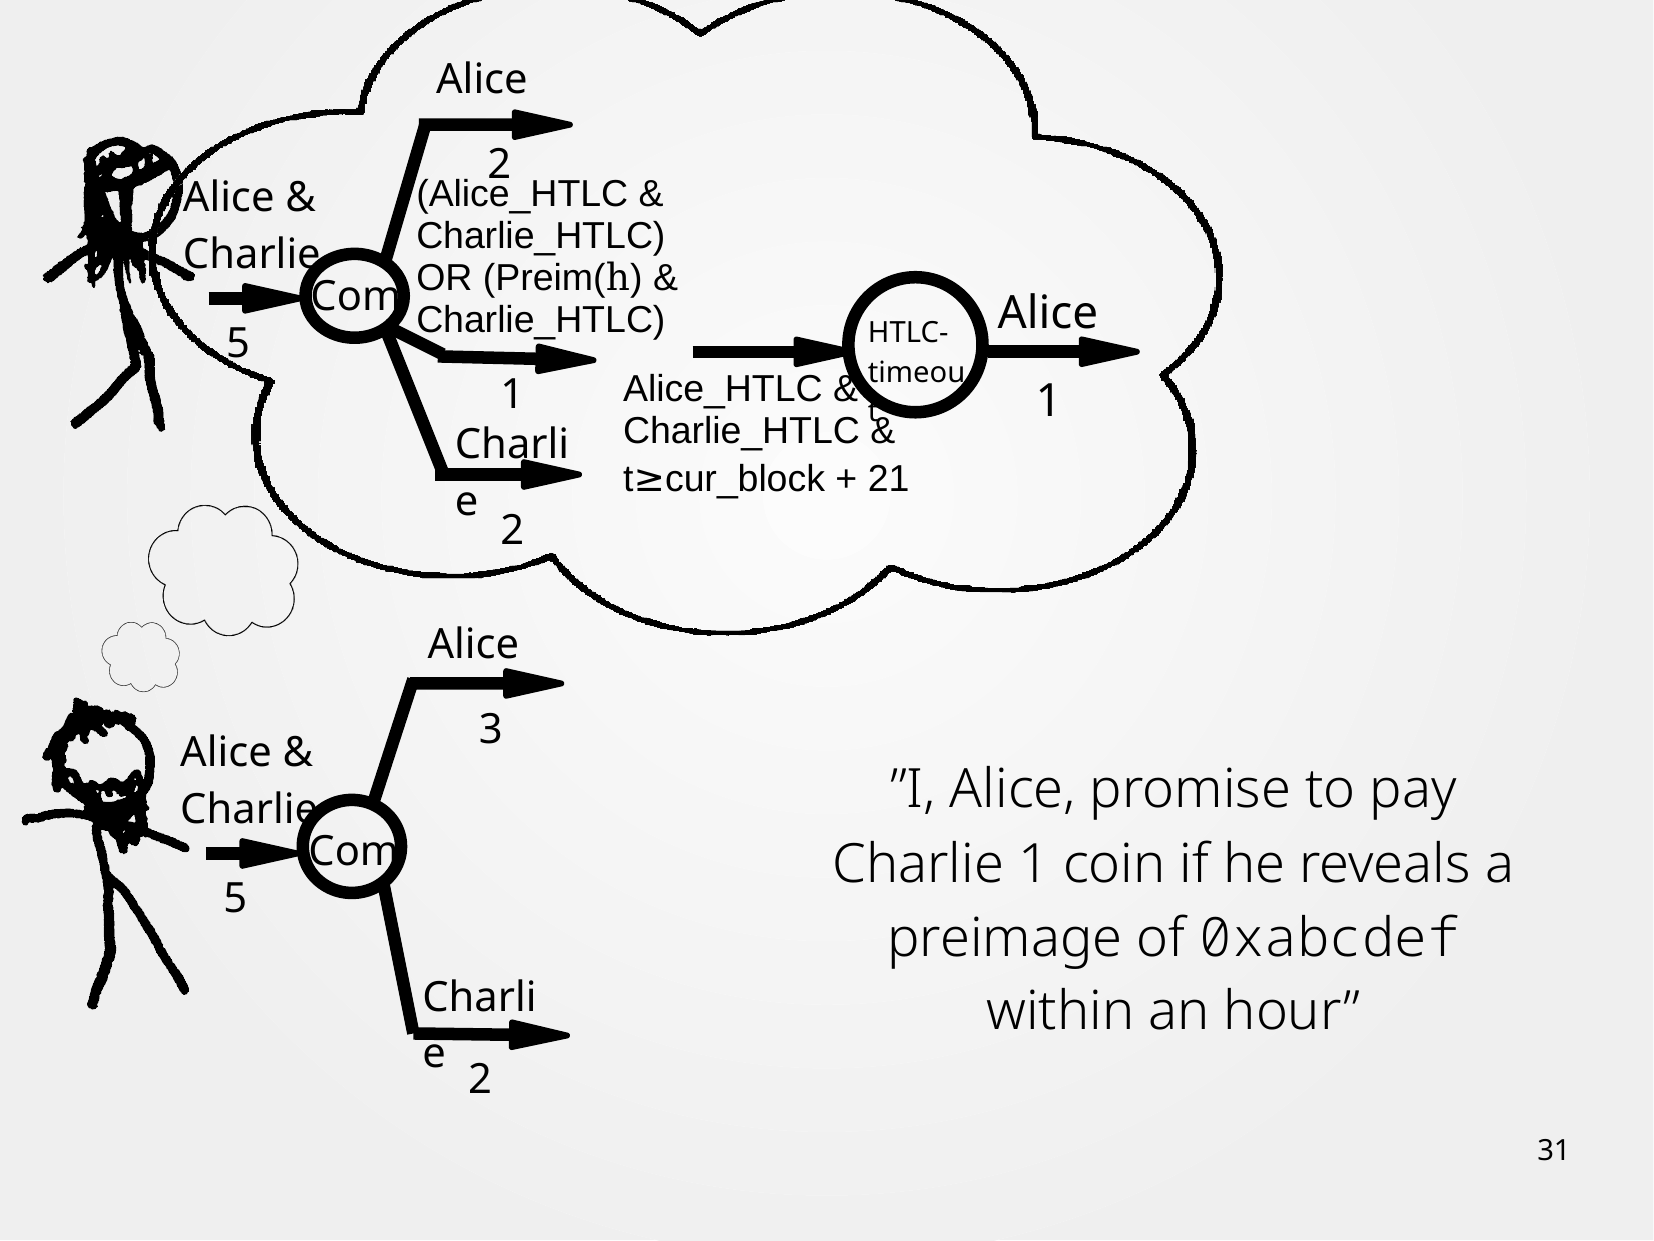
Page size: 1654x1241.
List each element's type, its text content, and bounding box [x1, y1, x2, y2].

text_box (Alice_HTLC & Charlie_HTLC) OR (Preim(h) & Charlie_HTLC) [401, 165, 697, 373]
text_box HTLC-timeout [853, 303, 988, 411]
text_box Alice_HTLC & Charlie_HTLC & t≥cur_block + 21 [608, 360, 934, 508]
text_box Charlie [407, 958, 573, 1046]
text_box Alice [982, 271, 1140, 342]
text_box Alice & Charlie [192, 714, 339, 868]
text_box 1 [485, 356, 532, 422]
text_box 1 [1020, 360, 1081, 431]
text_box 2 [453, 1041, 517, 1129]
title ”I, Alice, promise to pay Charlie 1 coin if he reveals a preimage of 0xabcdef within an hour” [832, 750, 1542, 1016]
text_box Com [293, 813, 431, 929]
text_box 3 [463, 709, 519, 779]
text_box 5 [208, 860, 263, 948]
picture [19, 0, 1229, 1011]
